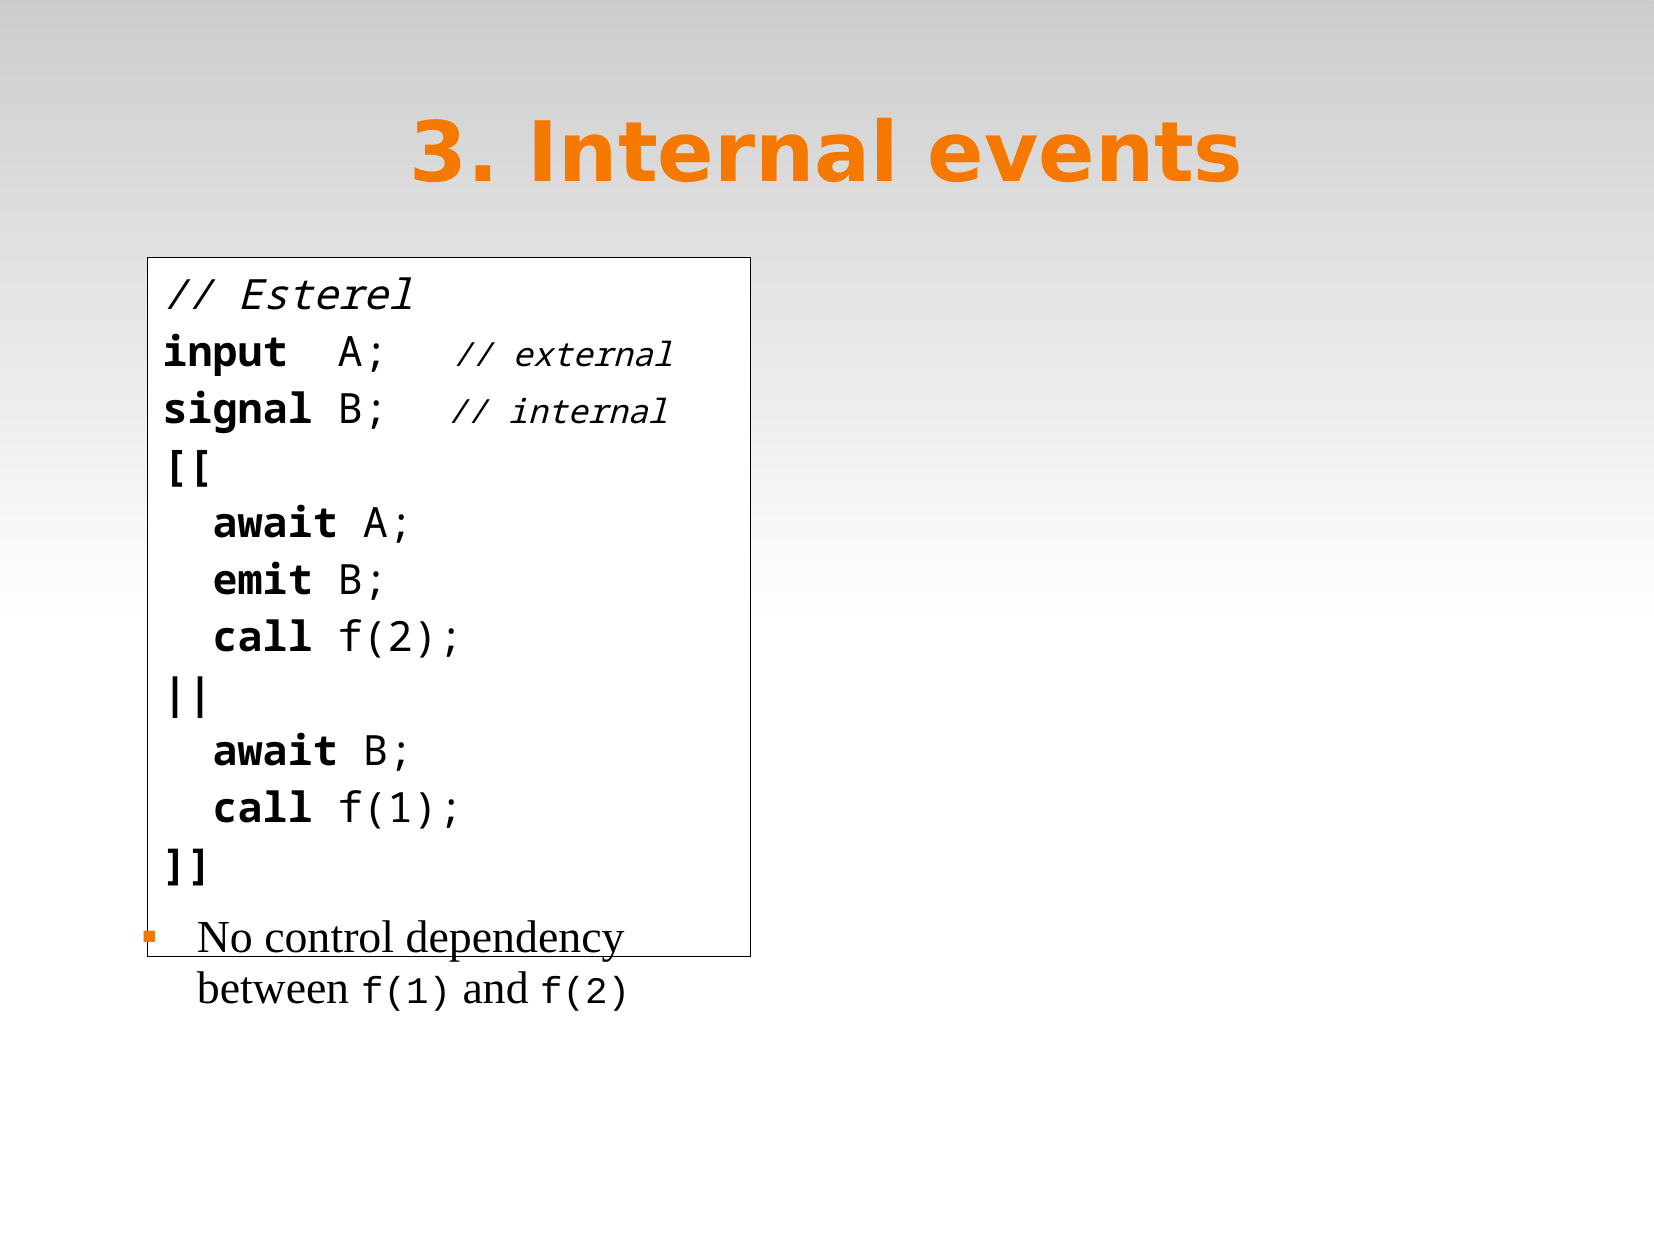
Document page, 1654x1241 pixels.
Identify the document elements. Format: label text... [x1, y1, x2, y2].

title 3. Internal events [82, 49, 1571, 257]
text_box // Esterel input A; // external signal B; // internal [[ await A; emit B; call f(2); || await B; call f(1); ]] [147, 257, 751, 868]
list No control dependency between f(1) and f(2) [55, 911, 648, 1059]
